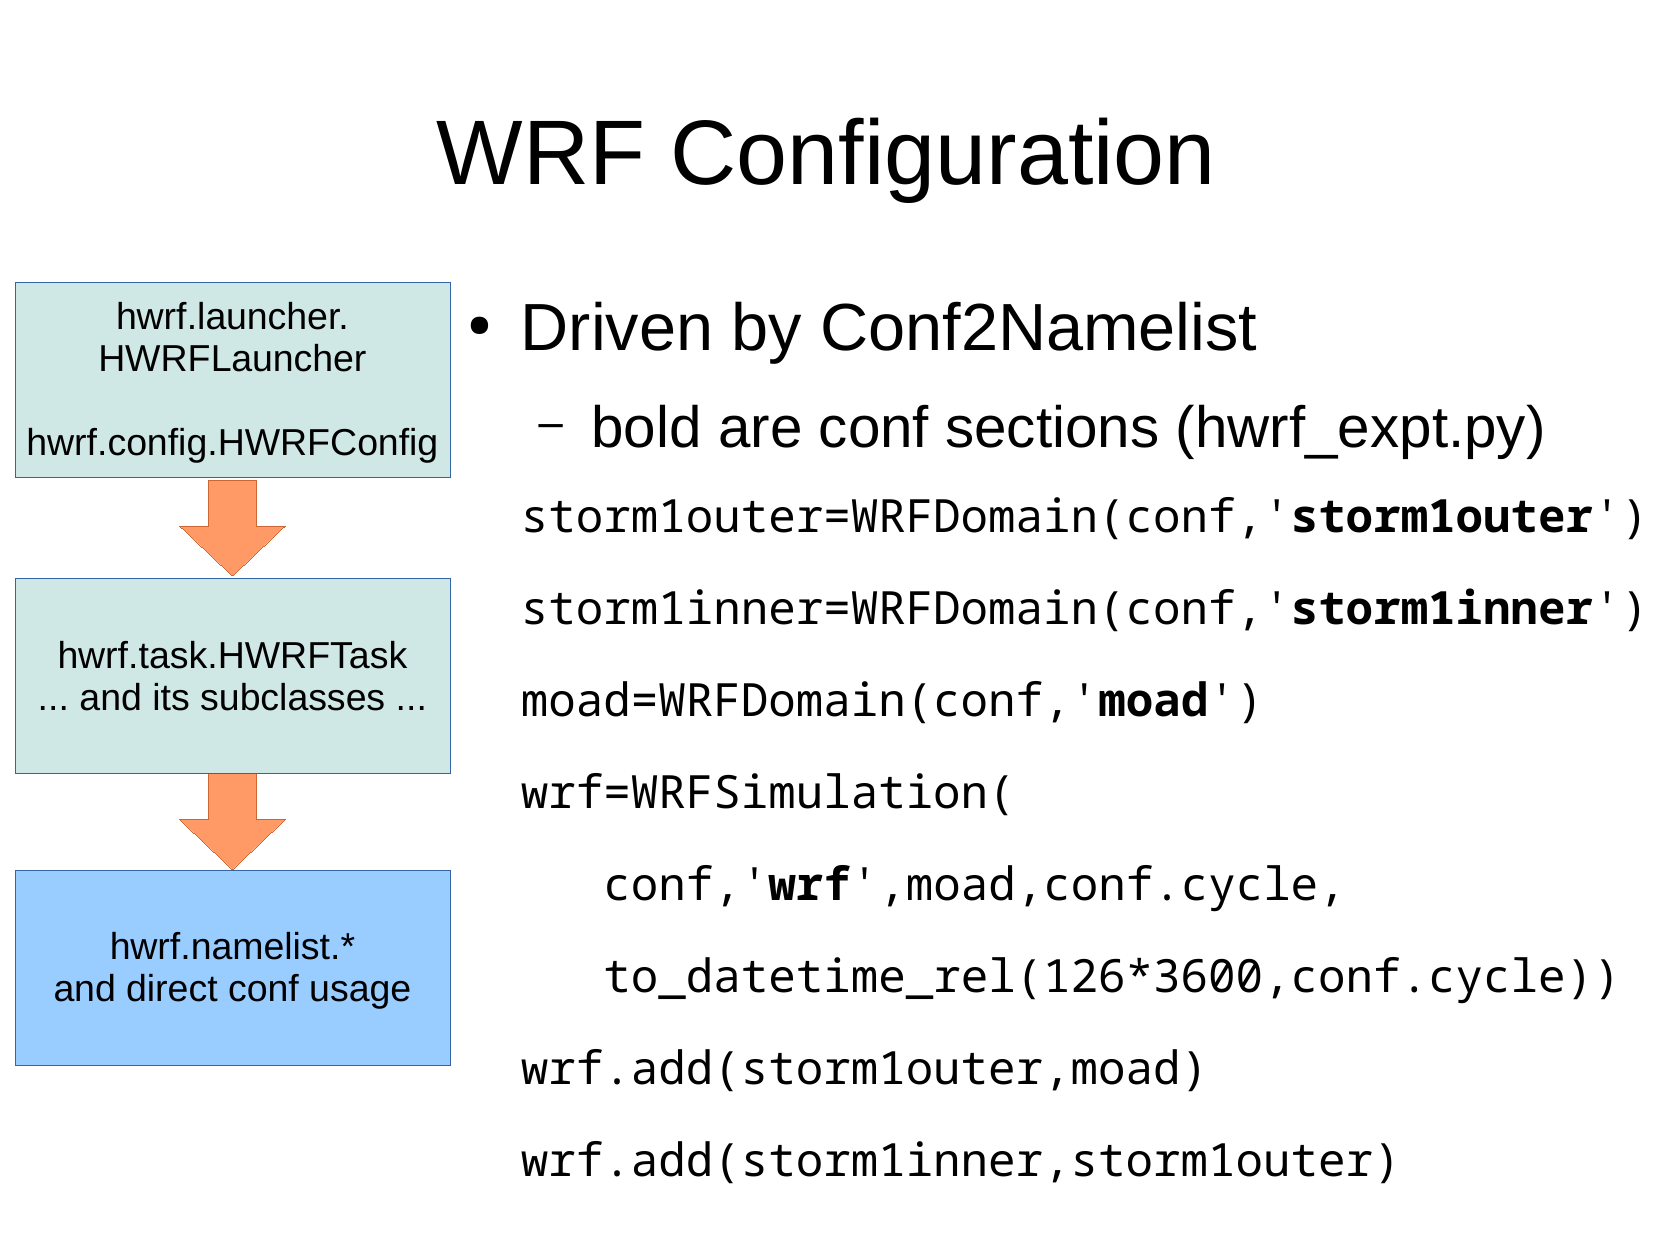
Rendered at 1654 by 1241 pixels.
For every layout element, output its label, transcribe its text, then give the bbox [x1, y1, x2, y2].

text_box [179, 774, 286, 870]
text_box hwrf.task.HWRFTask ... and its subclasses ... [15, 578, 451, 774]
text_box [179, 480, 286, 576]
title WRF Configuration [82, 49, 1571, 257]
text_box hwrf.launcher. HWRFLauncher hwrf.config.HWRFConfig [15, 282, 451, 478]
list Driven by Conf2Namelist bold are conf sections (hwrf_expt.py) storm1outer=WRFDomain(conf,'storm1outer') storm1inner=WRFDomain(conf,'storm1inner') moad=WRFDomain(conf,'moad') wrf=WRFSimulation( conf,'wrf',moad,conf.cycle, to_datetime_rel(126*3600,conf.cycle)) wrf.add(storm1outer,moad) wrf.add(storm1inner,storm1outer) [450, 290, 1654, 1201]
text_box hwrf.namelist.* and direct conf usage [15, 870, 451, 1066]
